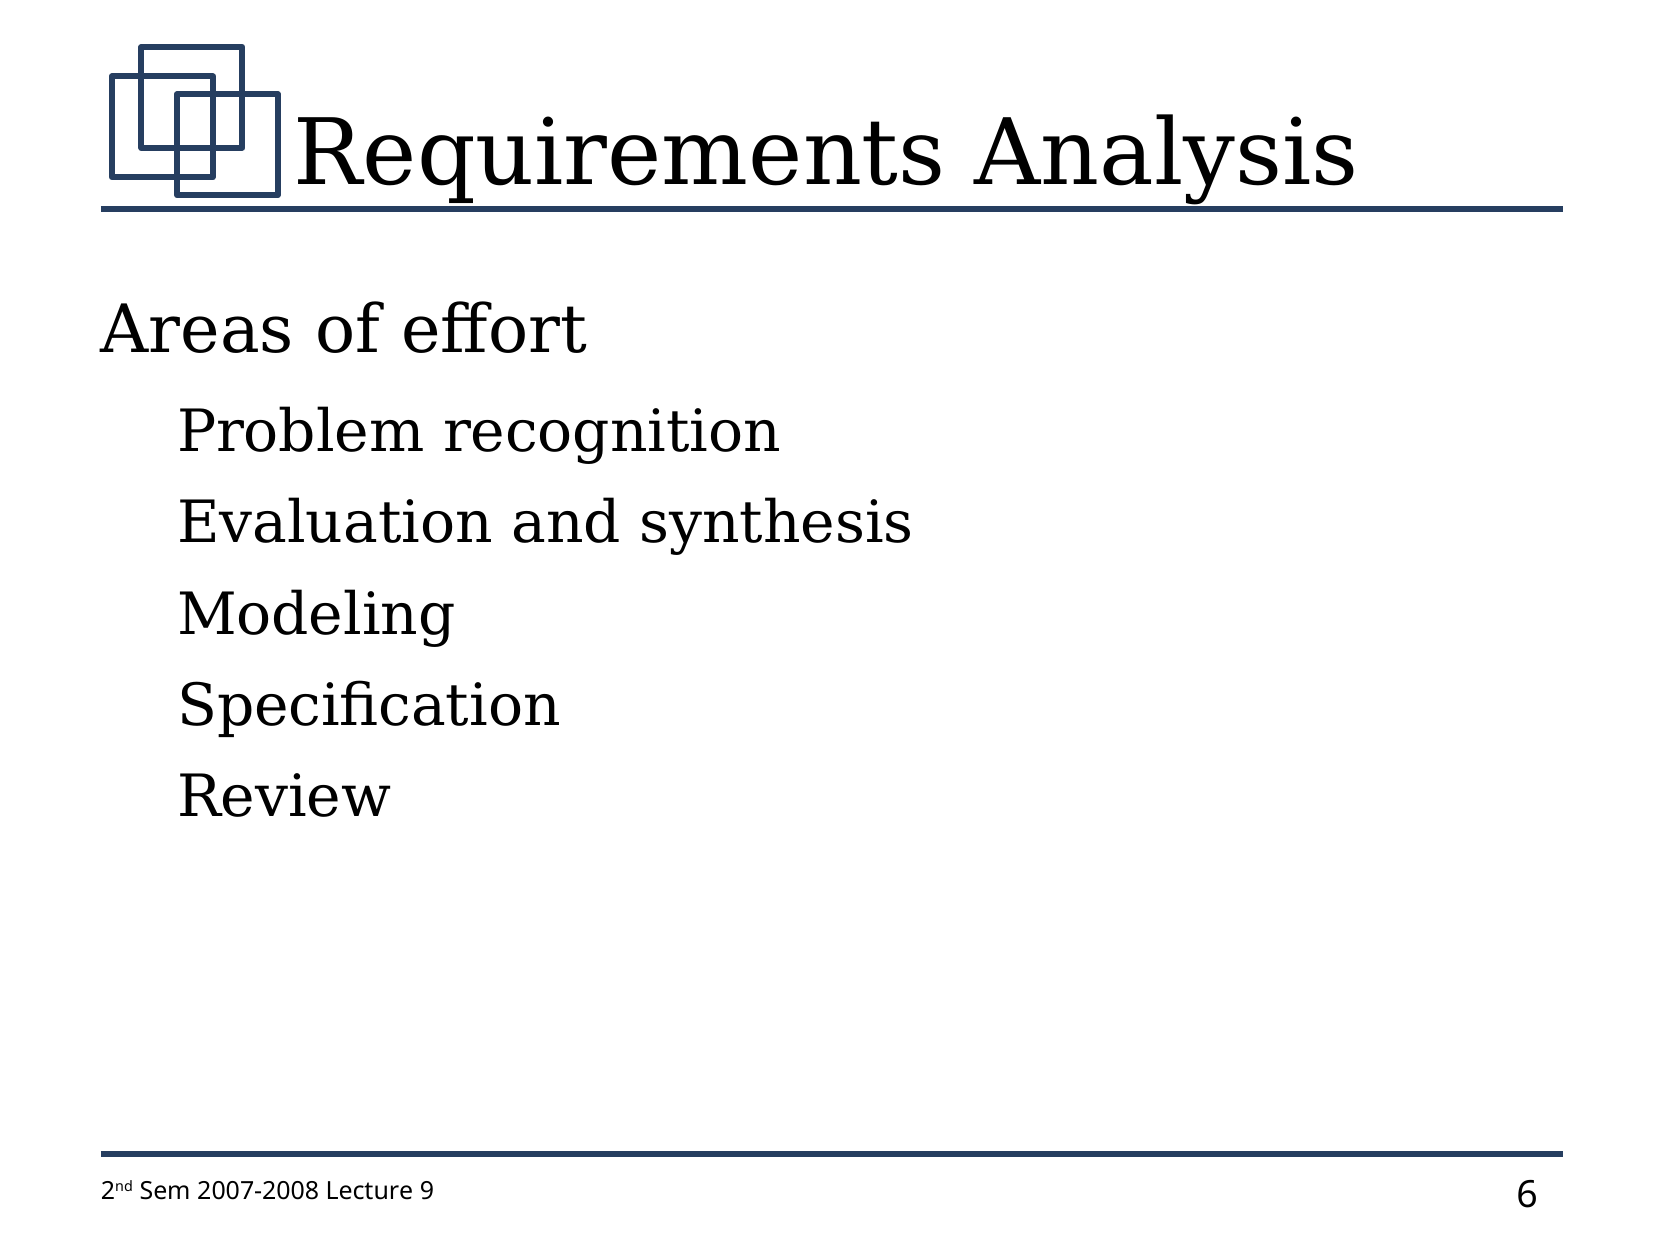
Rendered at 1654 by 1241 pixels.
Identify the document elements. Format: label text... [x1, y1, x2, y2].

title Requirements Analysis [82, 49, 1571, 257]
list Areas of effort Problem recognition Evaluation and synthesis Modeling Specification Review [82, 290, 1571, 1109]
